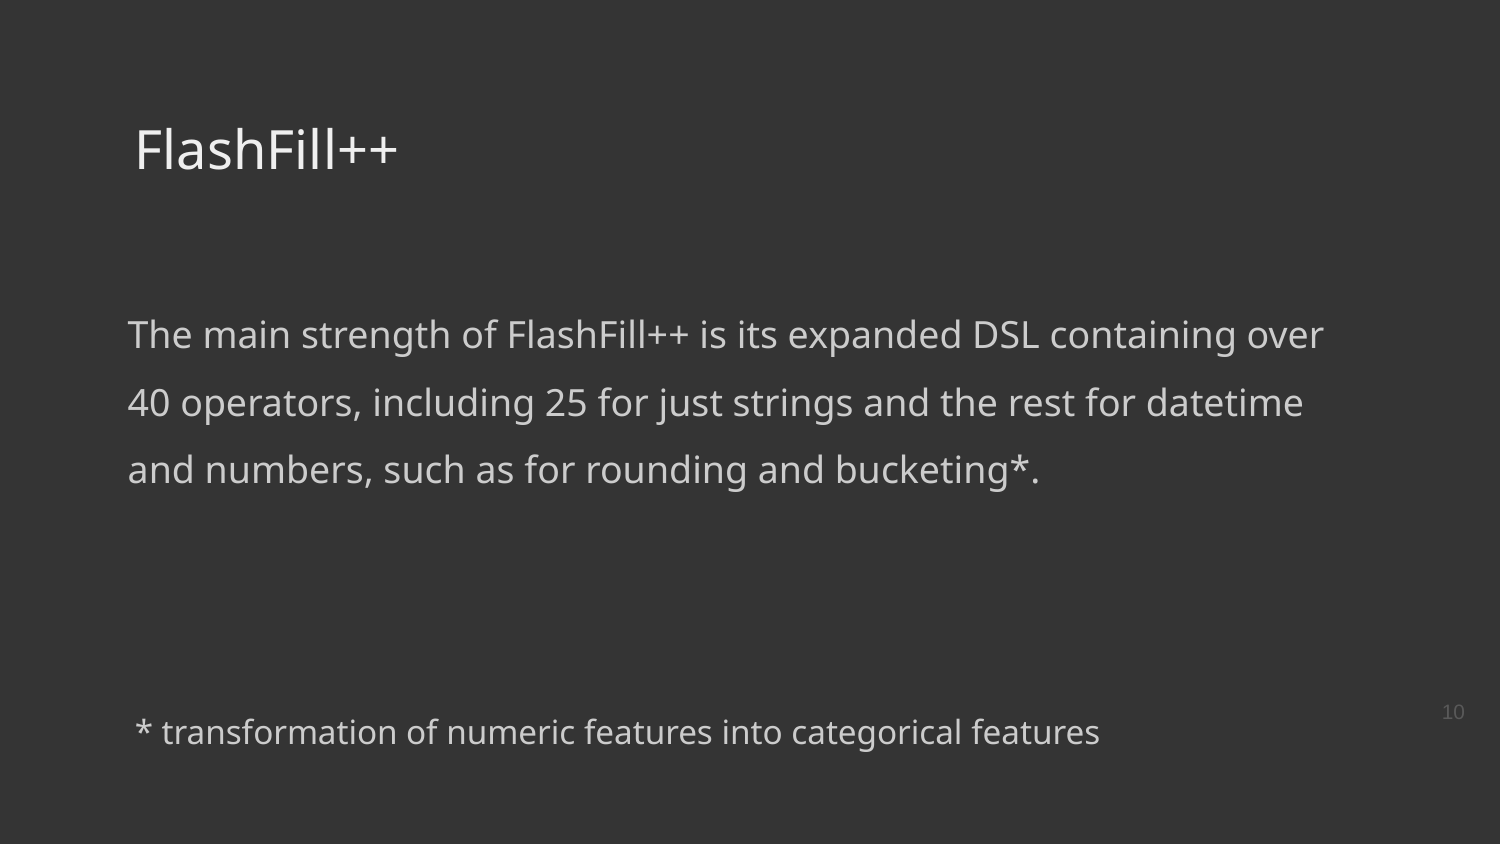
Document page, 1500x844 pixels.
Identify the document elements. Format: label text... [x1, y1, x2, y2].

text_box FlashFill++ [119, 100, 1381, 196]
text_box The main strength of FlashFill++ is its expanded DSL containing over 40 operators, including 25 for just strings and the rest for datetime and numbers, such as for rounding and bucketing*. [112, 274, 1373, 507]
slide_number <number> [1389, 679, 1480, 744]
text_box * transformation of numeric features into categorical features [119, 676, 1381, 766]
